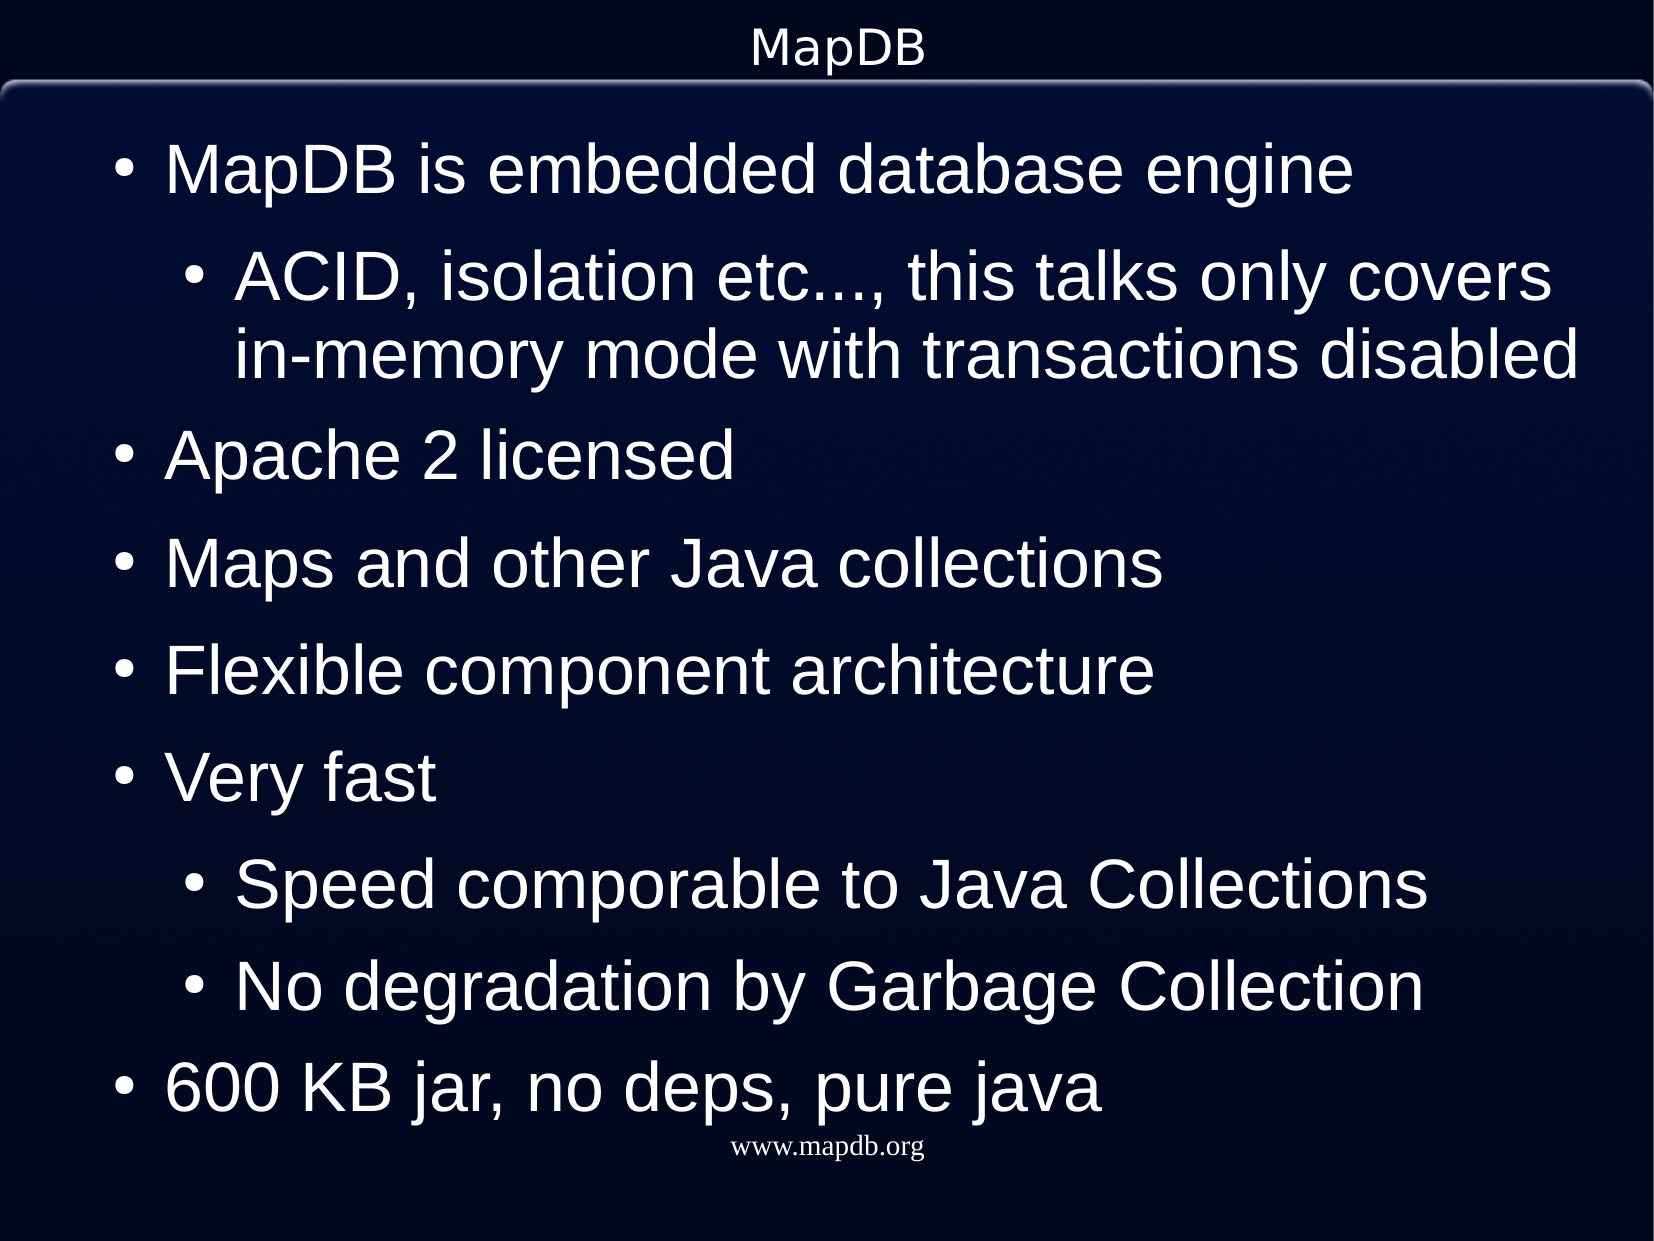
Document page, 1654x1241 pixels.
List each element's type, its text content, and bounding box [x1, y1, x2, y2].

list MapDB is embedded database engine ACID, isolation etc..., this talks only covers in-memory mode with transactions disabled Apache 2 licensed Maps and other Java collections Flexible component architecture Very fast Speed comporable to Java Collections No degradation by Garbage Collection 600 KB jar, no deps, pure java [94, 129, 1583, 1156]
title MapDB [94, 13, 1583, 83]
picture [0, 0, 1654, 1241]
